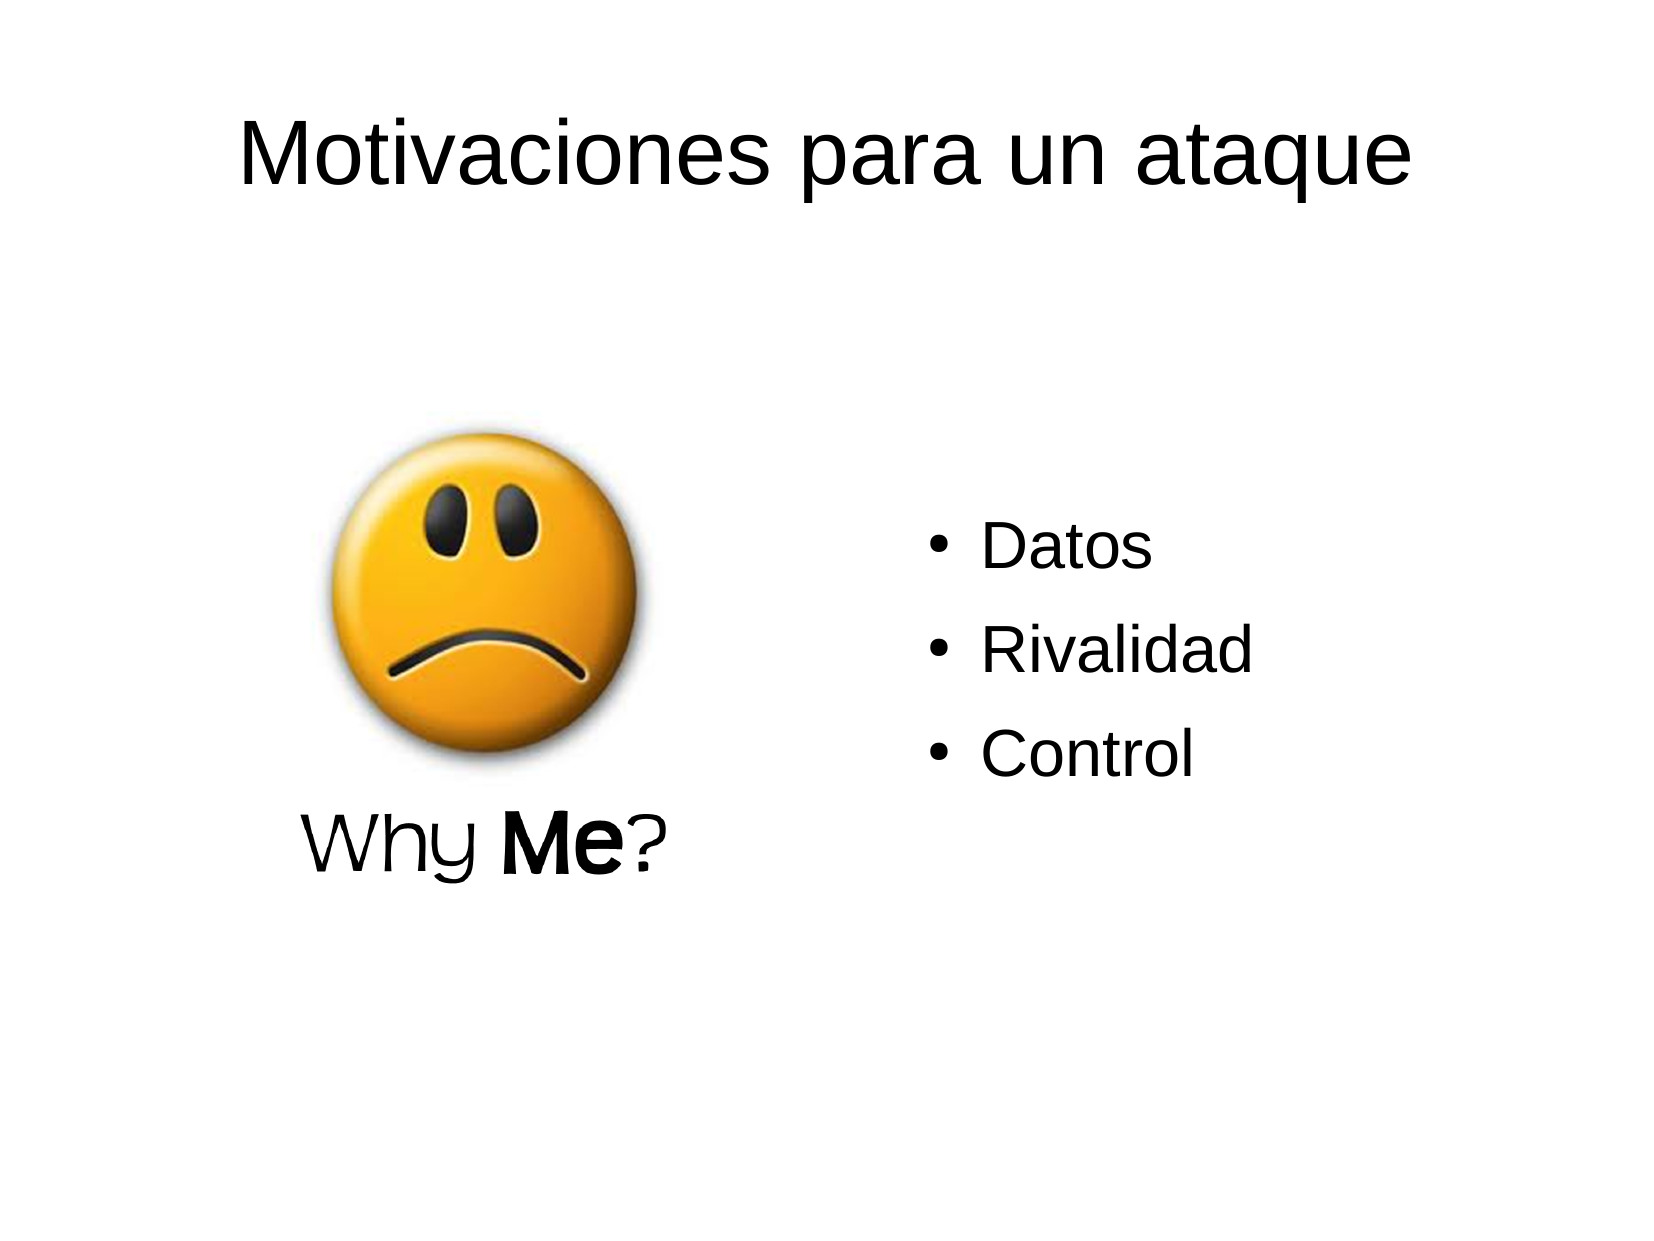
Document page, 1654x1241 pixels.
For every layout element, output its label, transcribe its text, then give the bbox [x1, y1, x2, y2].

title Motivaciones para un ataque [82, 49, 1571, 257]
list Datos Rivalidad Control [909, 507, 1572, 993]
picture [82, 360, 886, 993]
